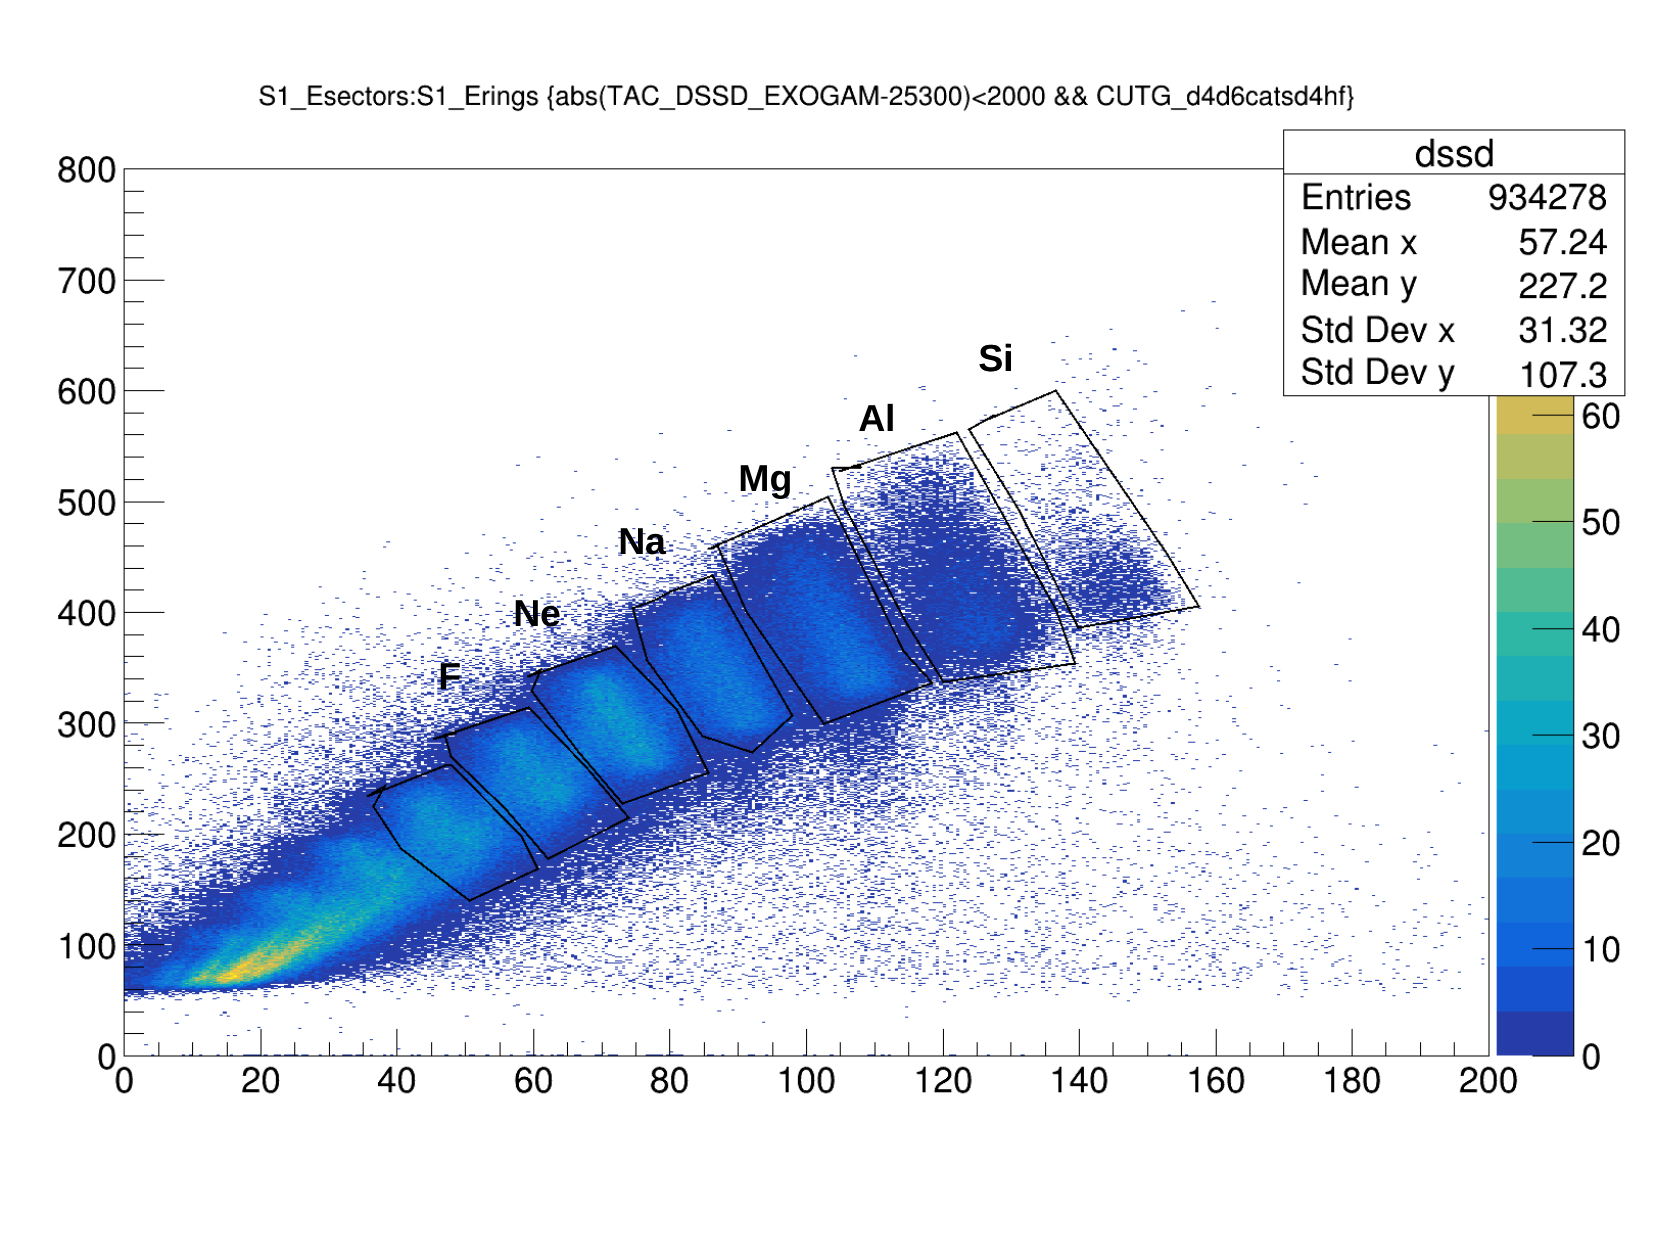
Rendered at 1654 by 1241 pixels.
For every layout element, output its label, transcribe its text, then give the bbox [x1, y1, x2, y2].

text_box Si [963, 330, 1069, 387]
text_box Na [603, 513, 709, 571]
picture [0, 60, 1654, 1126]
text_box Mg [723, 450, 829, 507]
text_box Ne [498, 585, 604, 642]
text_box Al [843, 390, 949, 447]
text_box F [423, 648, 529, 706]
